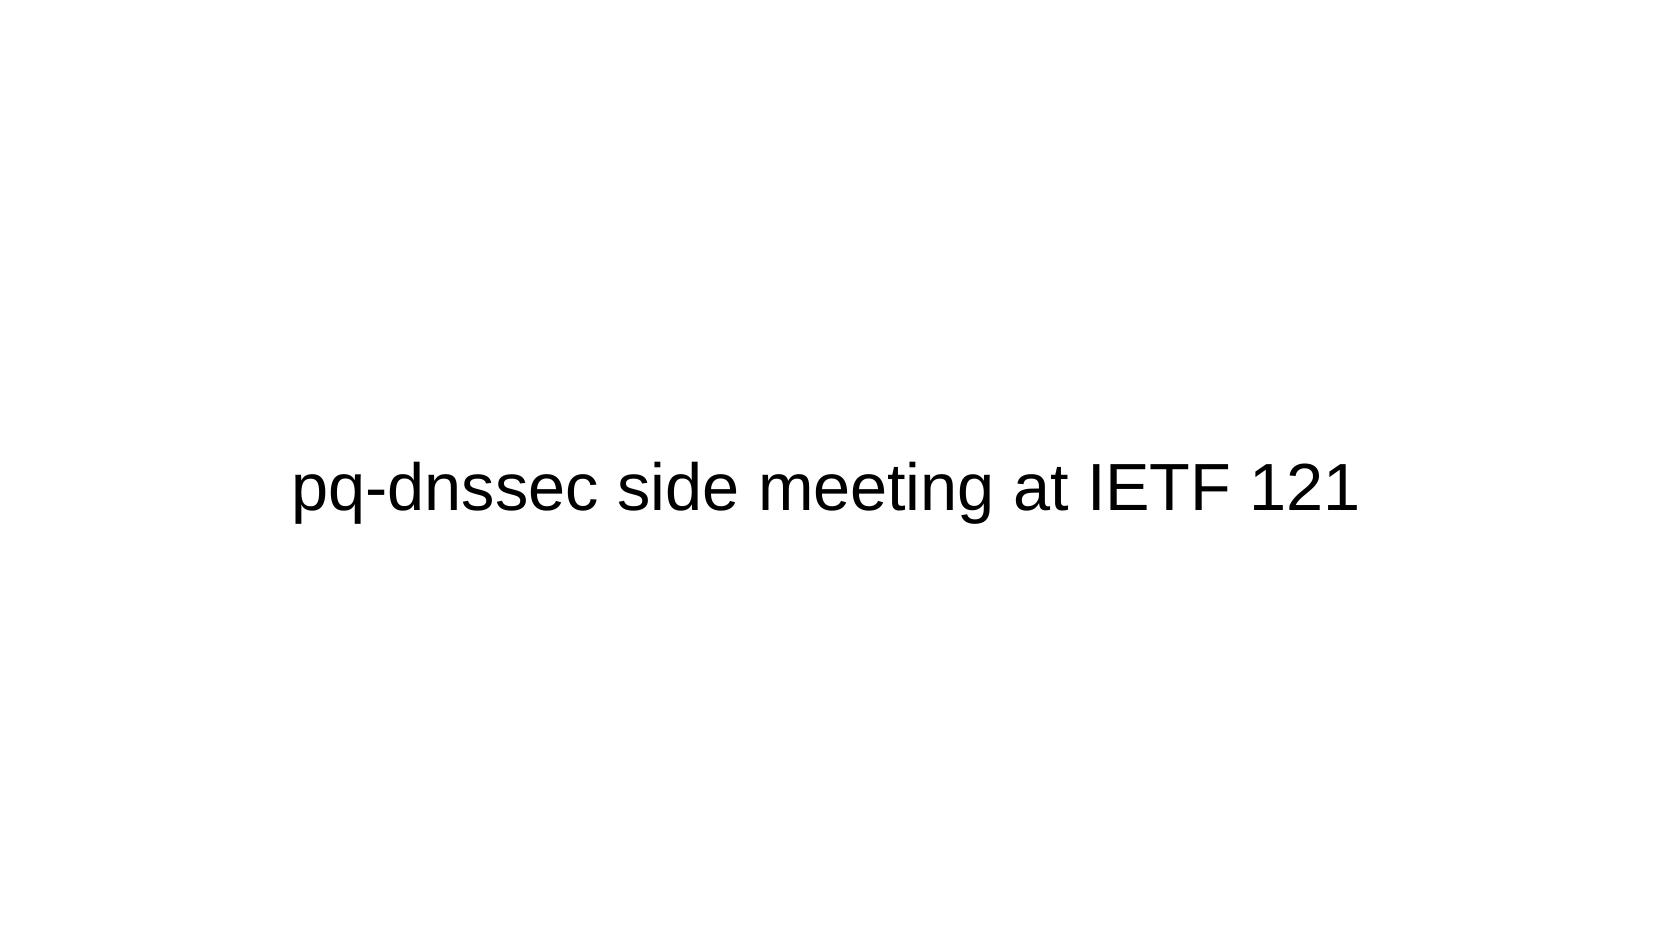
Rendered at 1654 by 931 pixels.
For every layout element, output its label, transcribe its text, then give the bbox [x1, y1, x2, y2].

subtitle pq-dnssec side meeting at IETF 121 [82, 217, 1571, 758]
